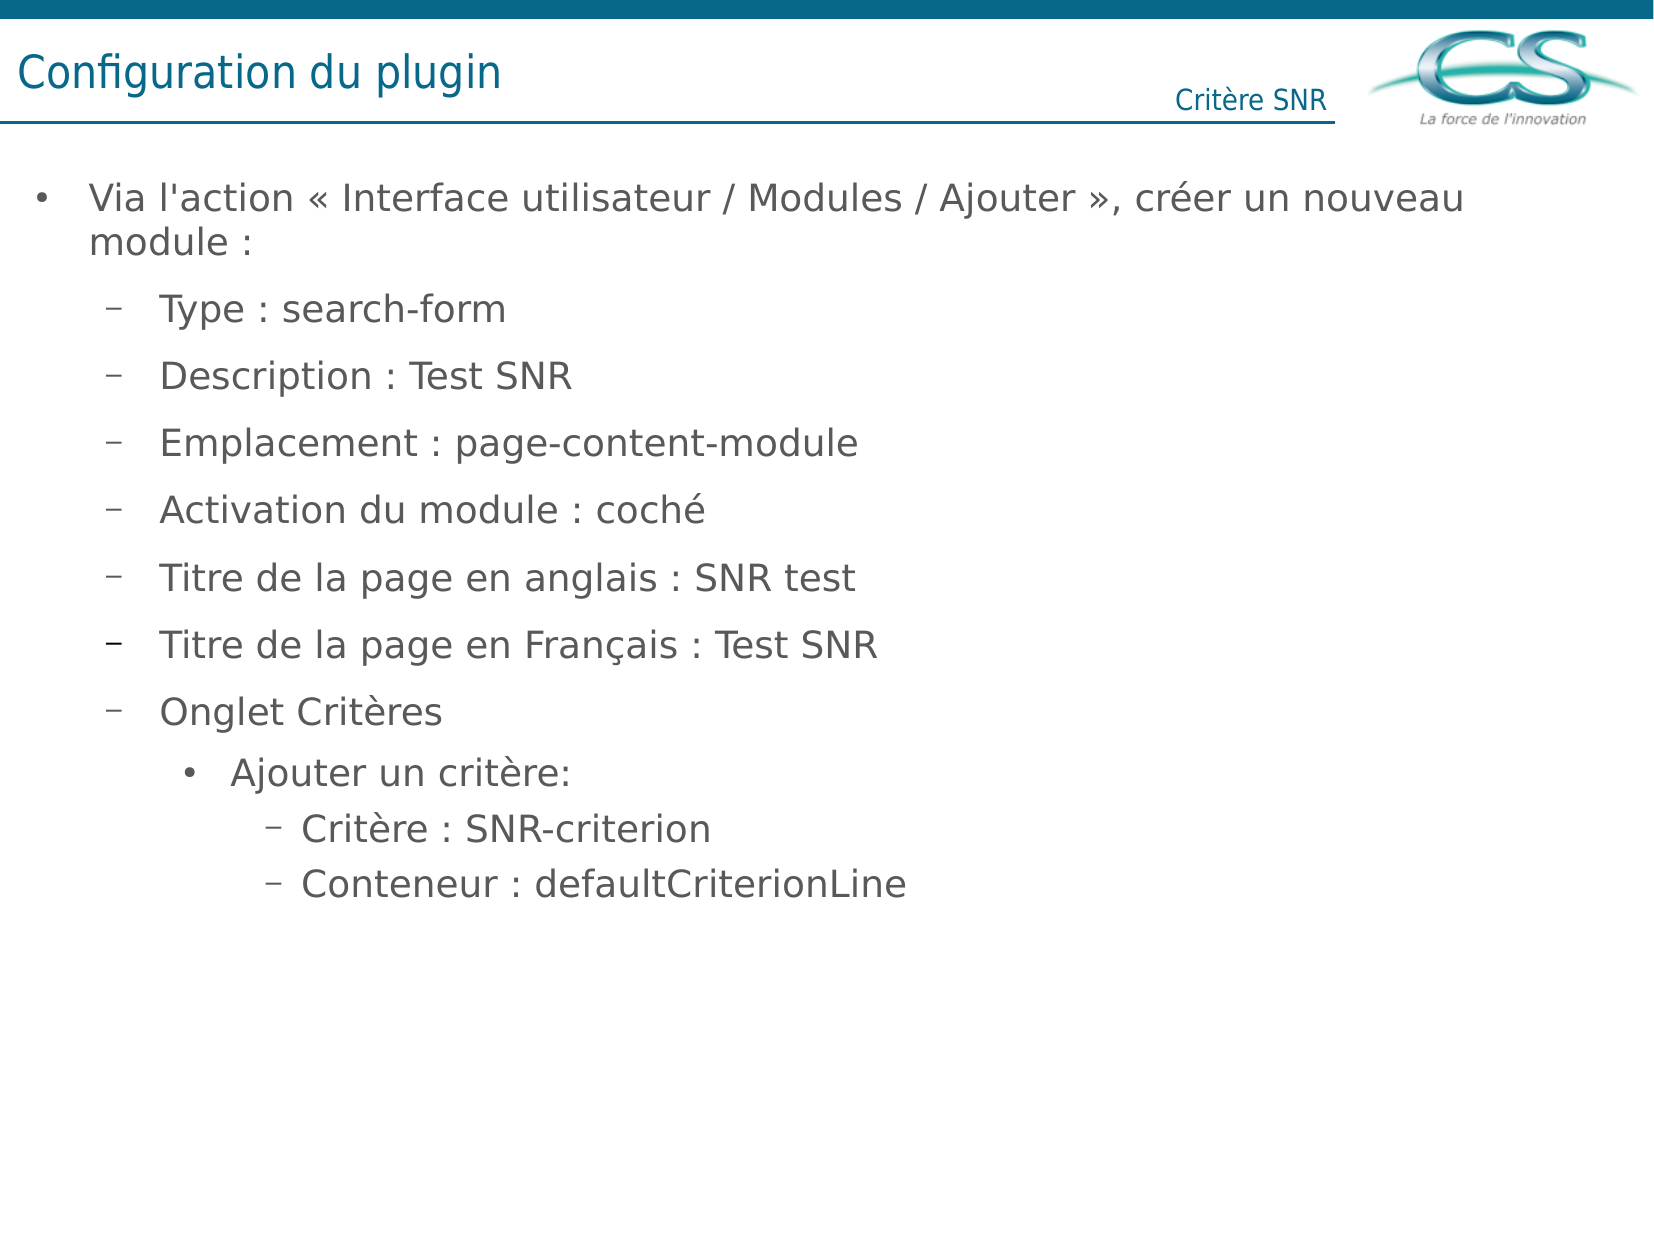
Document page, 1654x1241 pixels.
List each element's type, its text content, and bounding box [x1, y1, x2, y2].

list Via l'action « Interface utilisateur / Modules / Ajouter », créer un nouveau module : Type : search-form Description : Test SNR Emplacement : page-content-module Activation du module : coché Titre de la page en anglais : SNR test Titre de la page en Français : Test SNR Onglet Critères Ajouter un critère: Critère : SNR-criterion Conteneur : defaultCriterionLine [17, 177, 1630, 1217]
text_box Critère SNR [1163, 71, 1347, 142]
title Configuration du plugin [17, 46, 1368, 106]
picture [1368, 28, 1642, 128]
